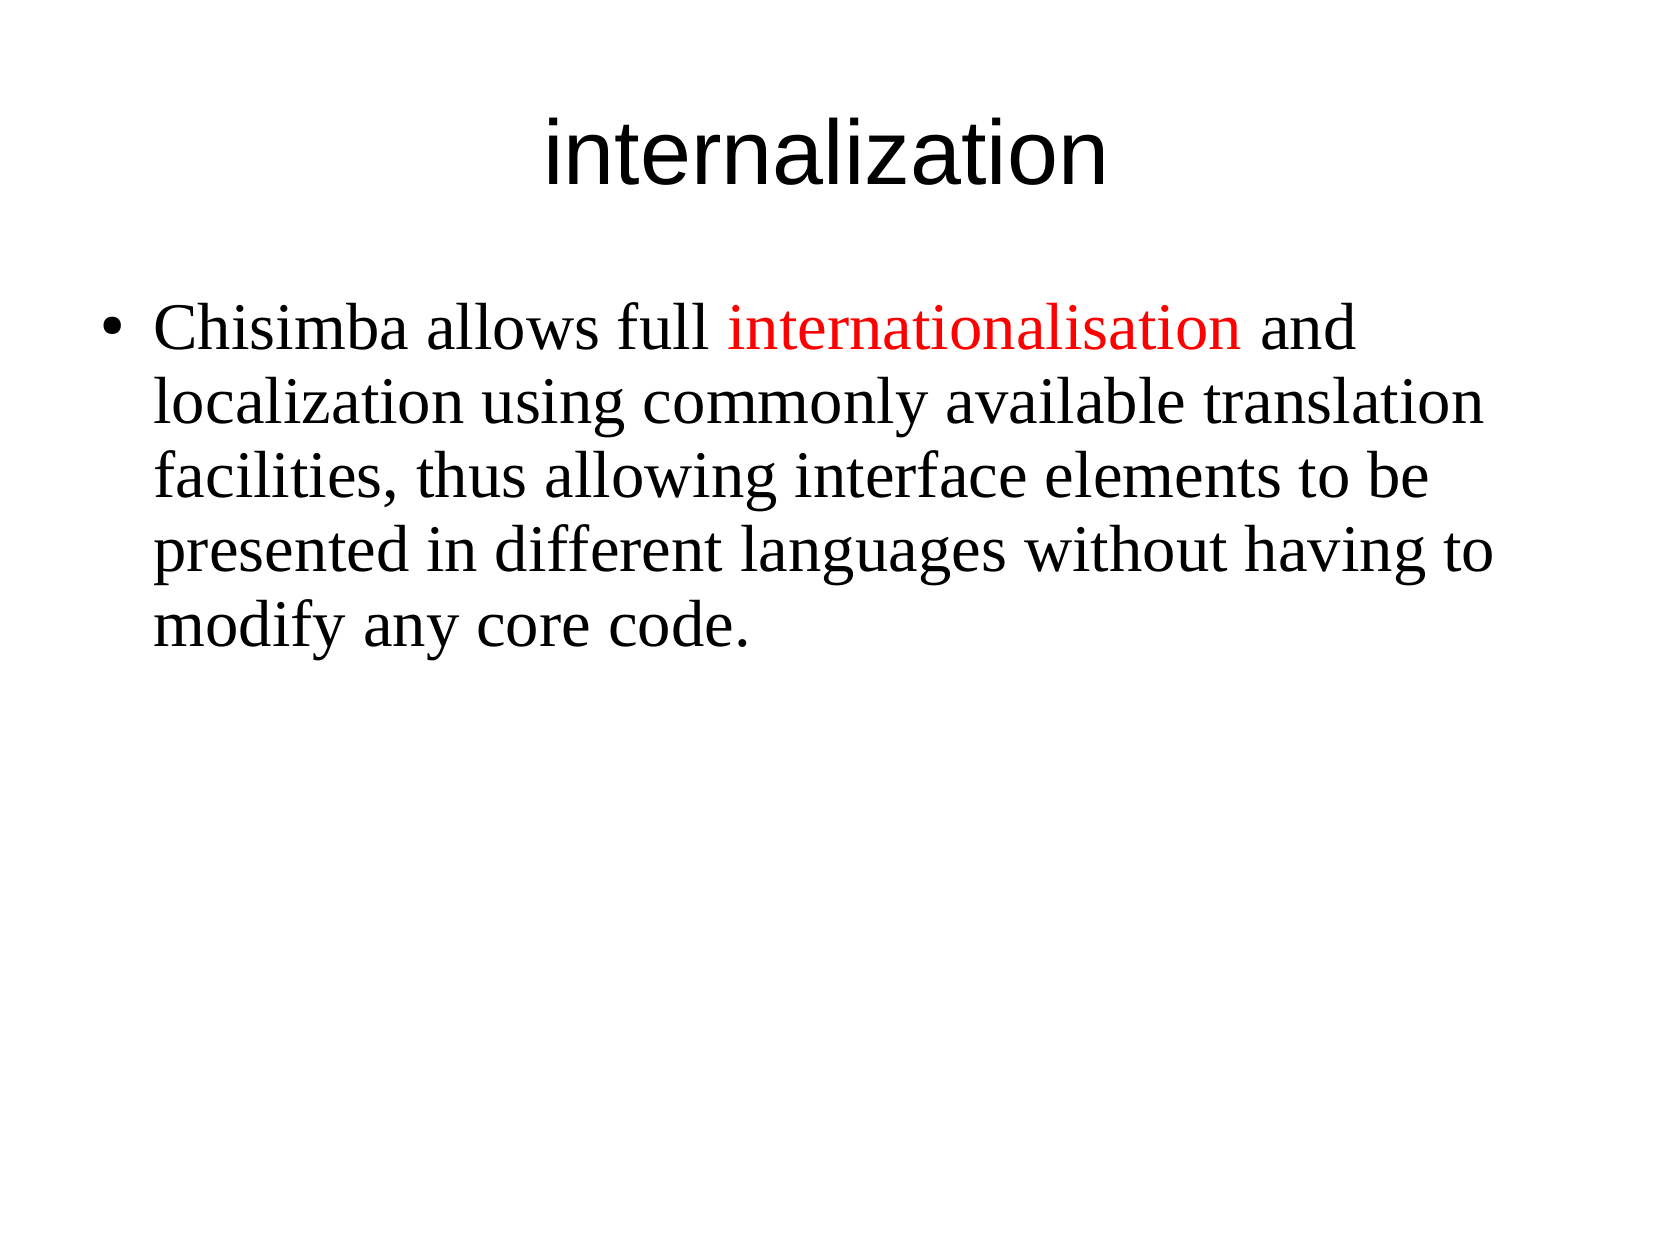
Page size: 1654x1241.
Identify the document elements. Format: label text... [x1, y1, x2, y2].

list Chisimba allows full internationalisation and localization using commonly available translation facilities, thus allowing interface elements to be presented in different languages without having to modify any core code. [82, 290, 1571, 1109]
title internalization [82, 56, 1571, 250]
